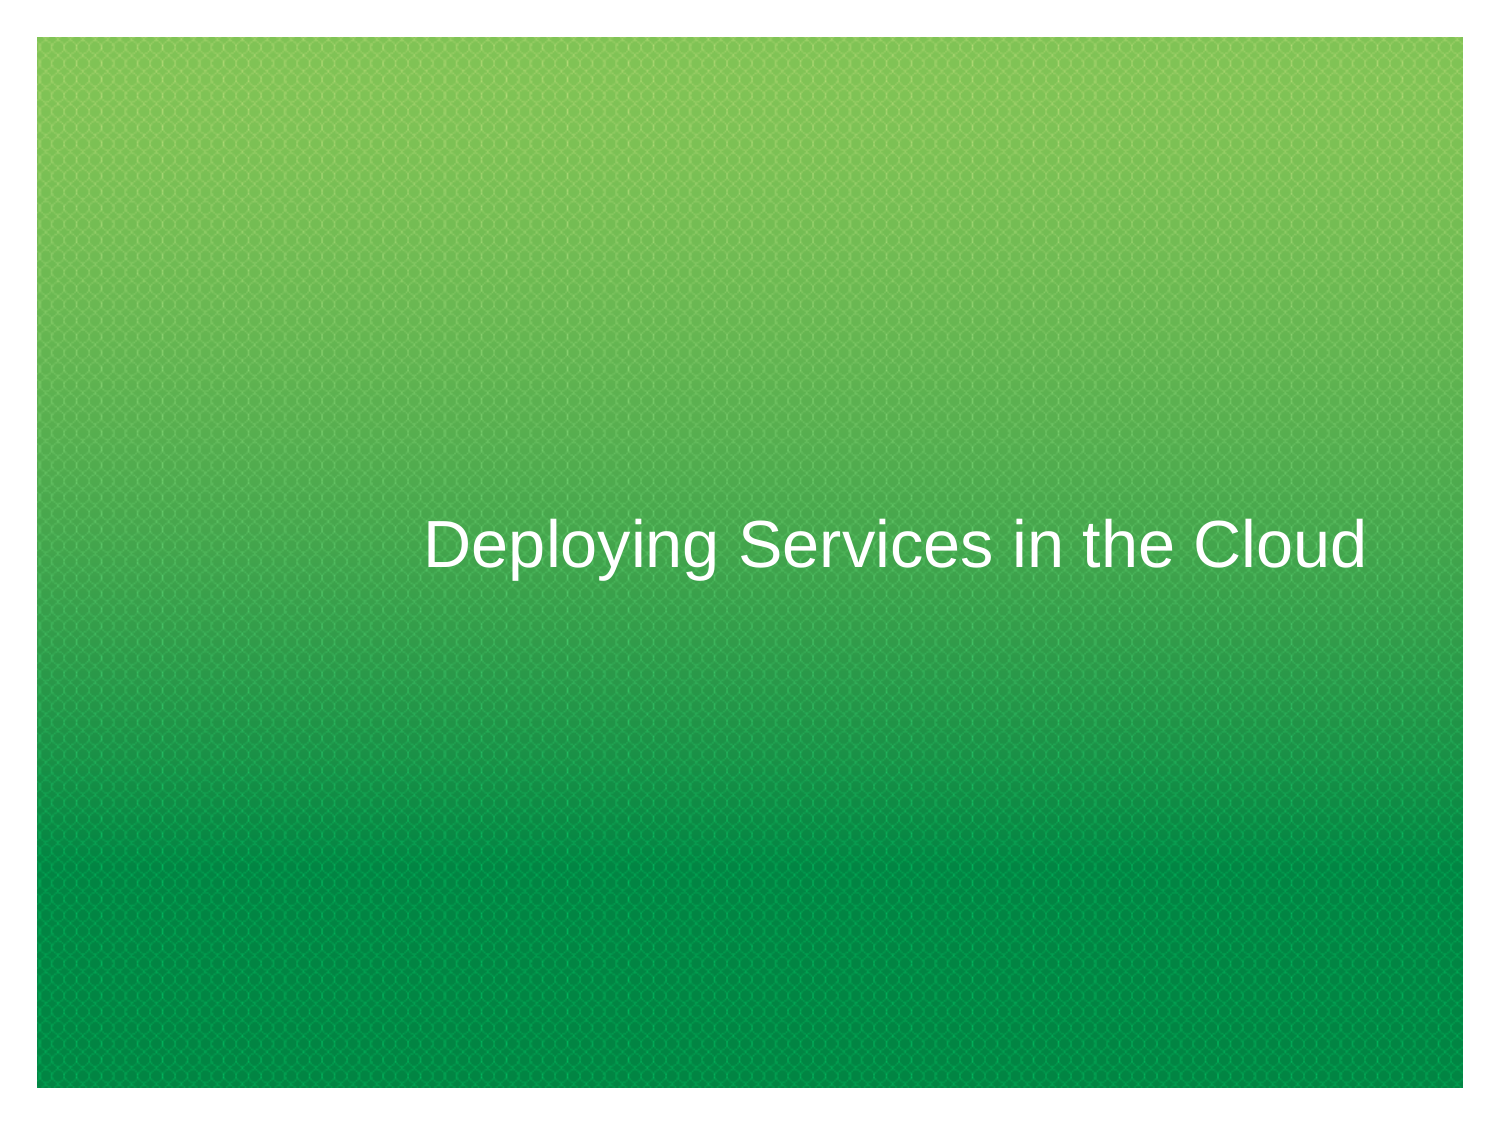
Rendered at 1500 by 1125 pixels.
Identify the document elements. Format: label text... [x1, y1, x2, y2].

title Deploying Services in the Cloud [135, 450, 1369, 638]
picture [37, 37, 1463, 1088]
